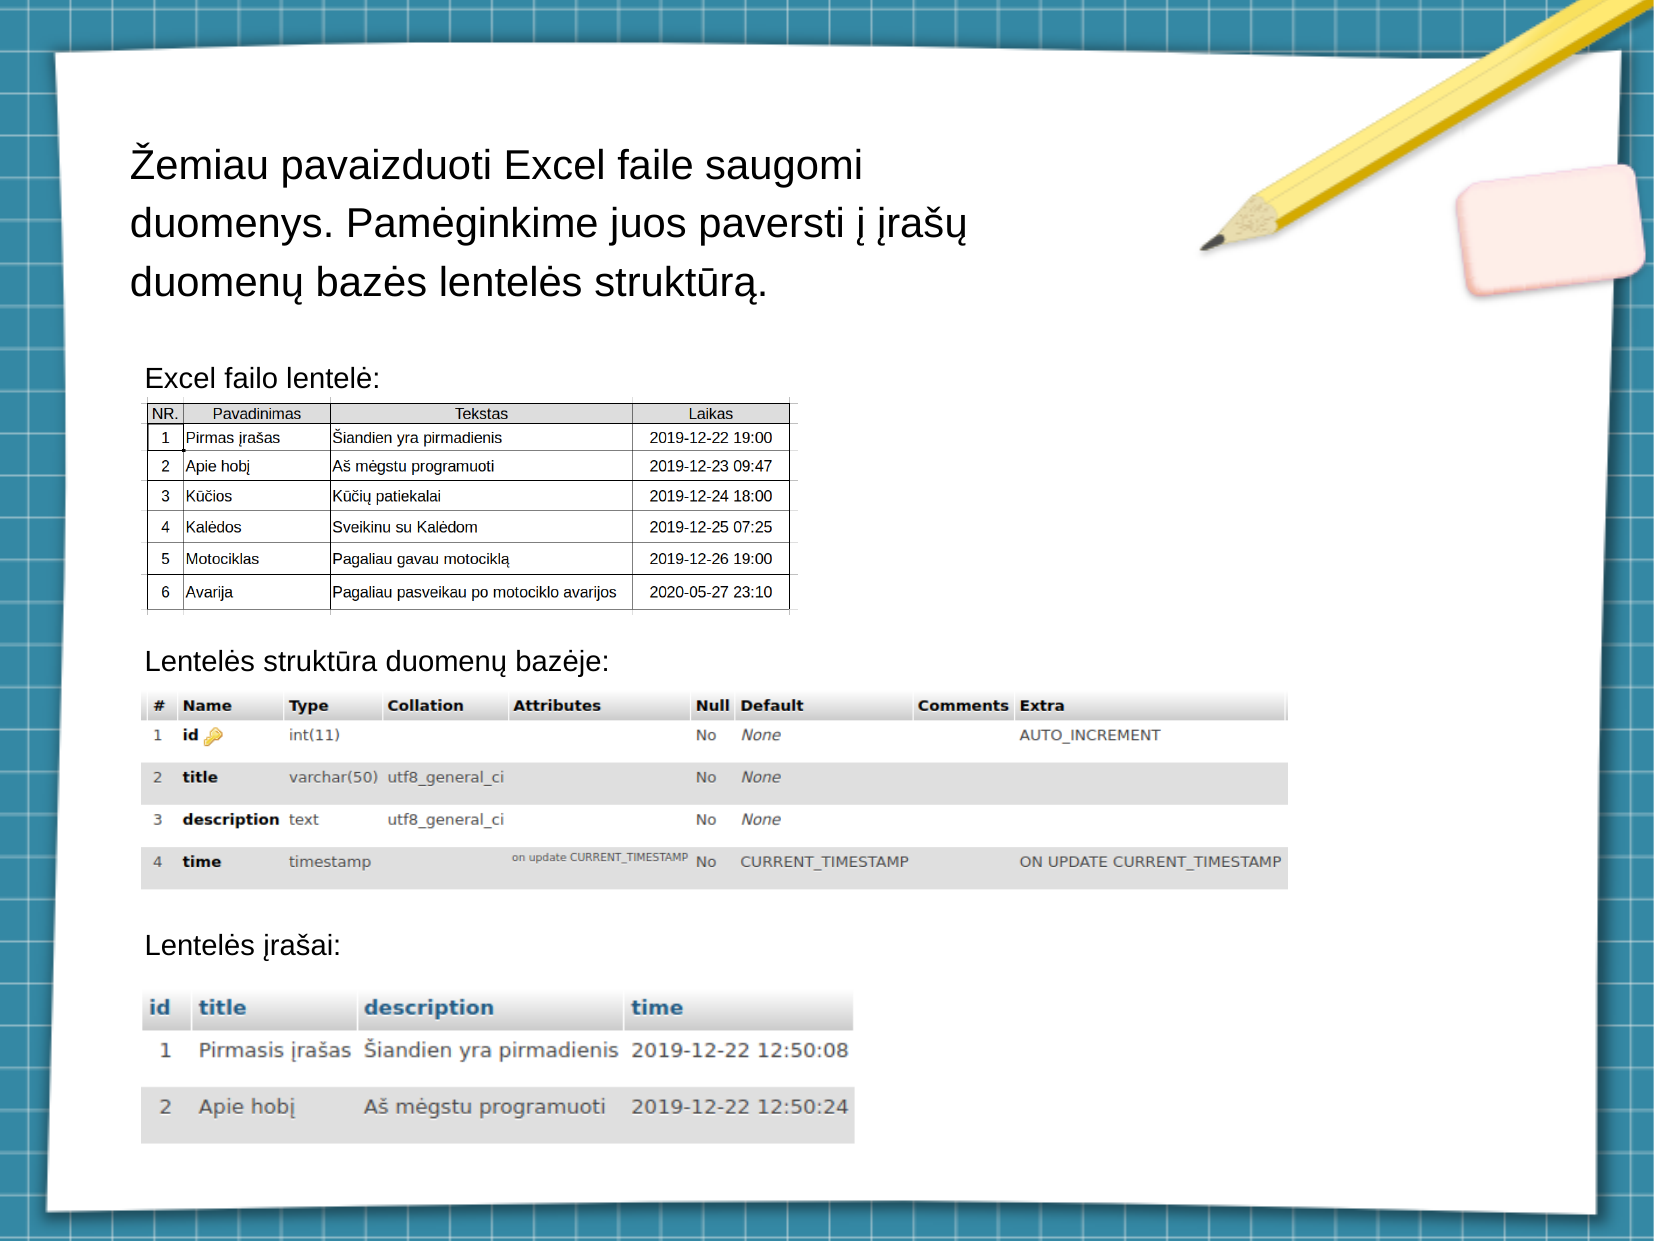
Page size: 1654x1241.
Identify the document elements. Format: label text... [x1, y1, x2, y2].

text_box Lentelės struktūra duomenų bazėje: [129, 637, 792, 686]
picture [0, 0, 1654, 1241]
text_box Excel failo lentelė: [129, 354, 497, 435]
list Žemiau pavaizduoti Excel faile saugomi duomenys. Pamėginkime juos paversti į įrašų duomenų bazės lentelės struktūrą. [70, 141, 1559, 861]
text_box Lentelės įrašai: [129, 921, 390, 969]
